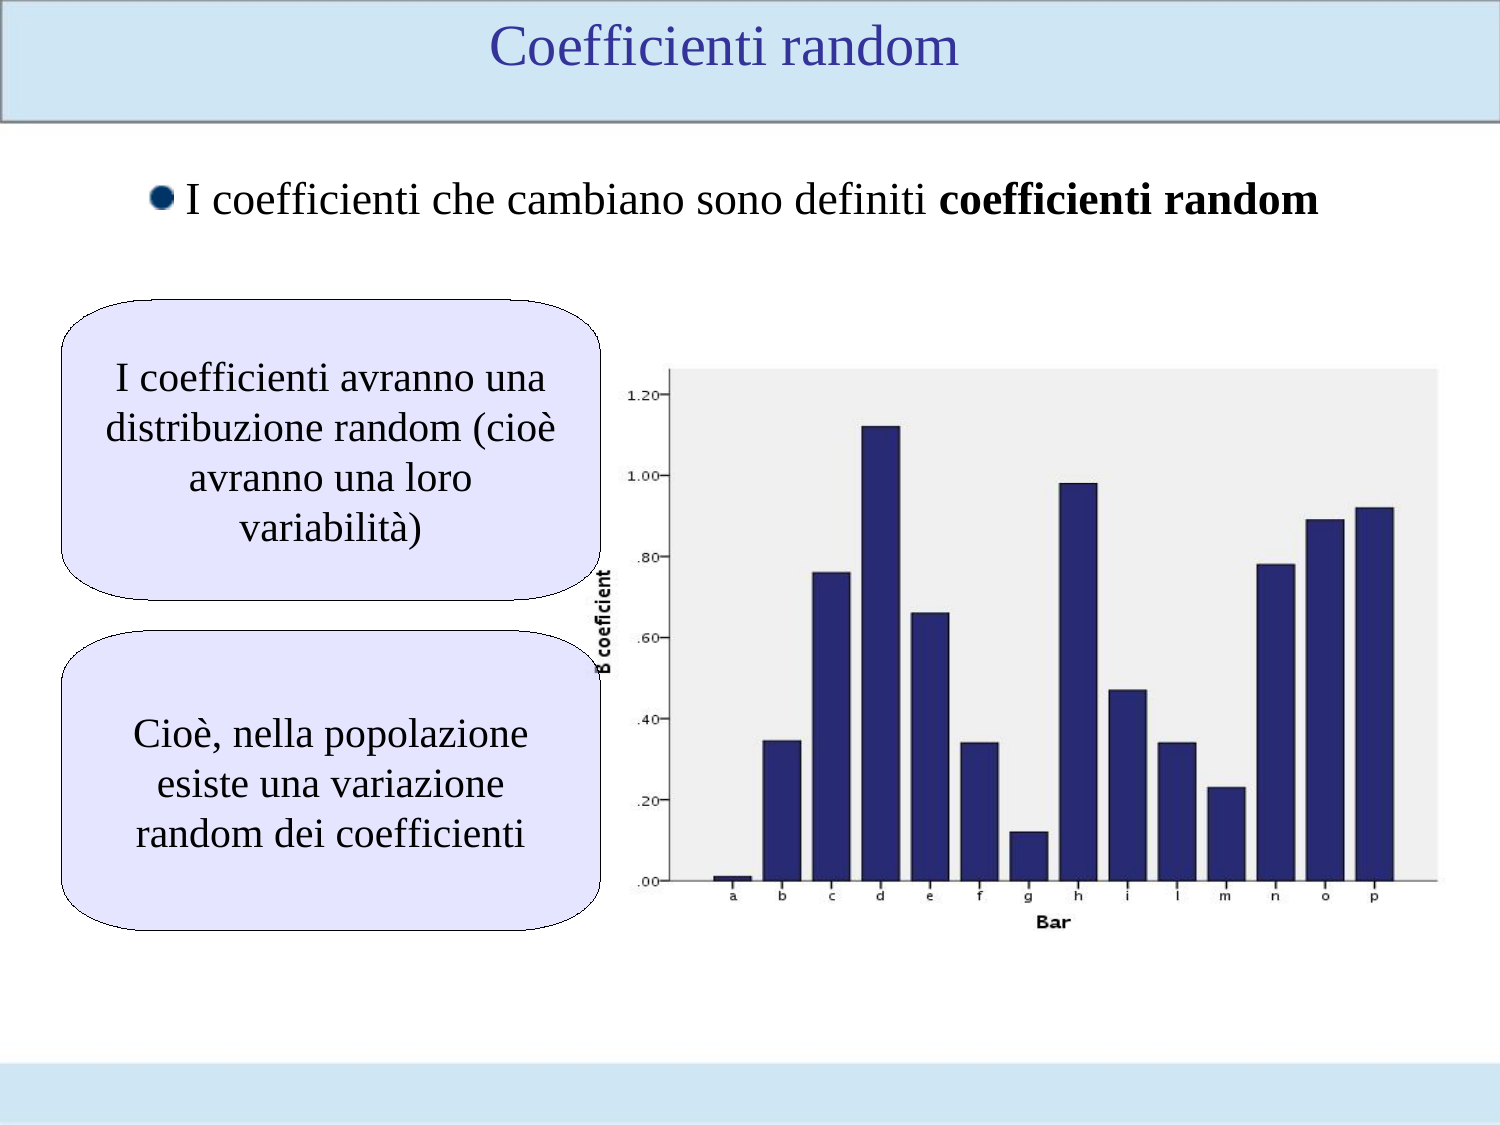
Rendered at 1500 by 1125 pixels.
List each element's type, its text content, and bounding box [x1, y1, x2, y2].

text_box I coefficienti che cambiano sono definiti coefficienti random [132, 161, 1377, 232]
text_box Cioè, nella popolazione esiste una variazione random dei coefficienti [61, 630, 601, 931]
picture [0, 0, 1500, 1125]
title Coefficienti random [49, 0, 1400, 136]
text_box I coefficienti avranno una distribuzione random (cioè avranno una loro variabilità) [61, 299, 601, 601]
